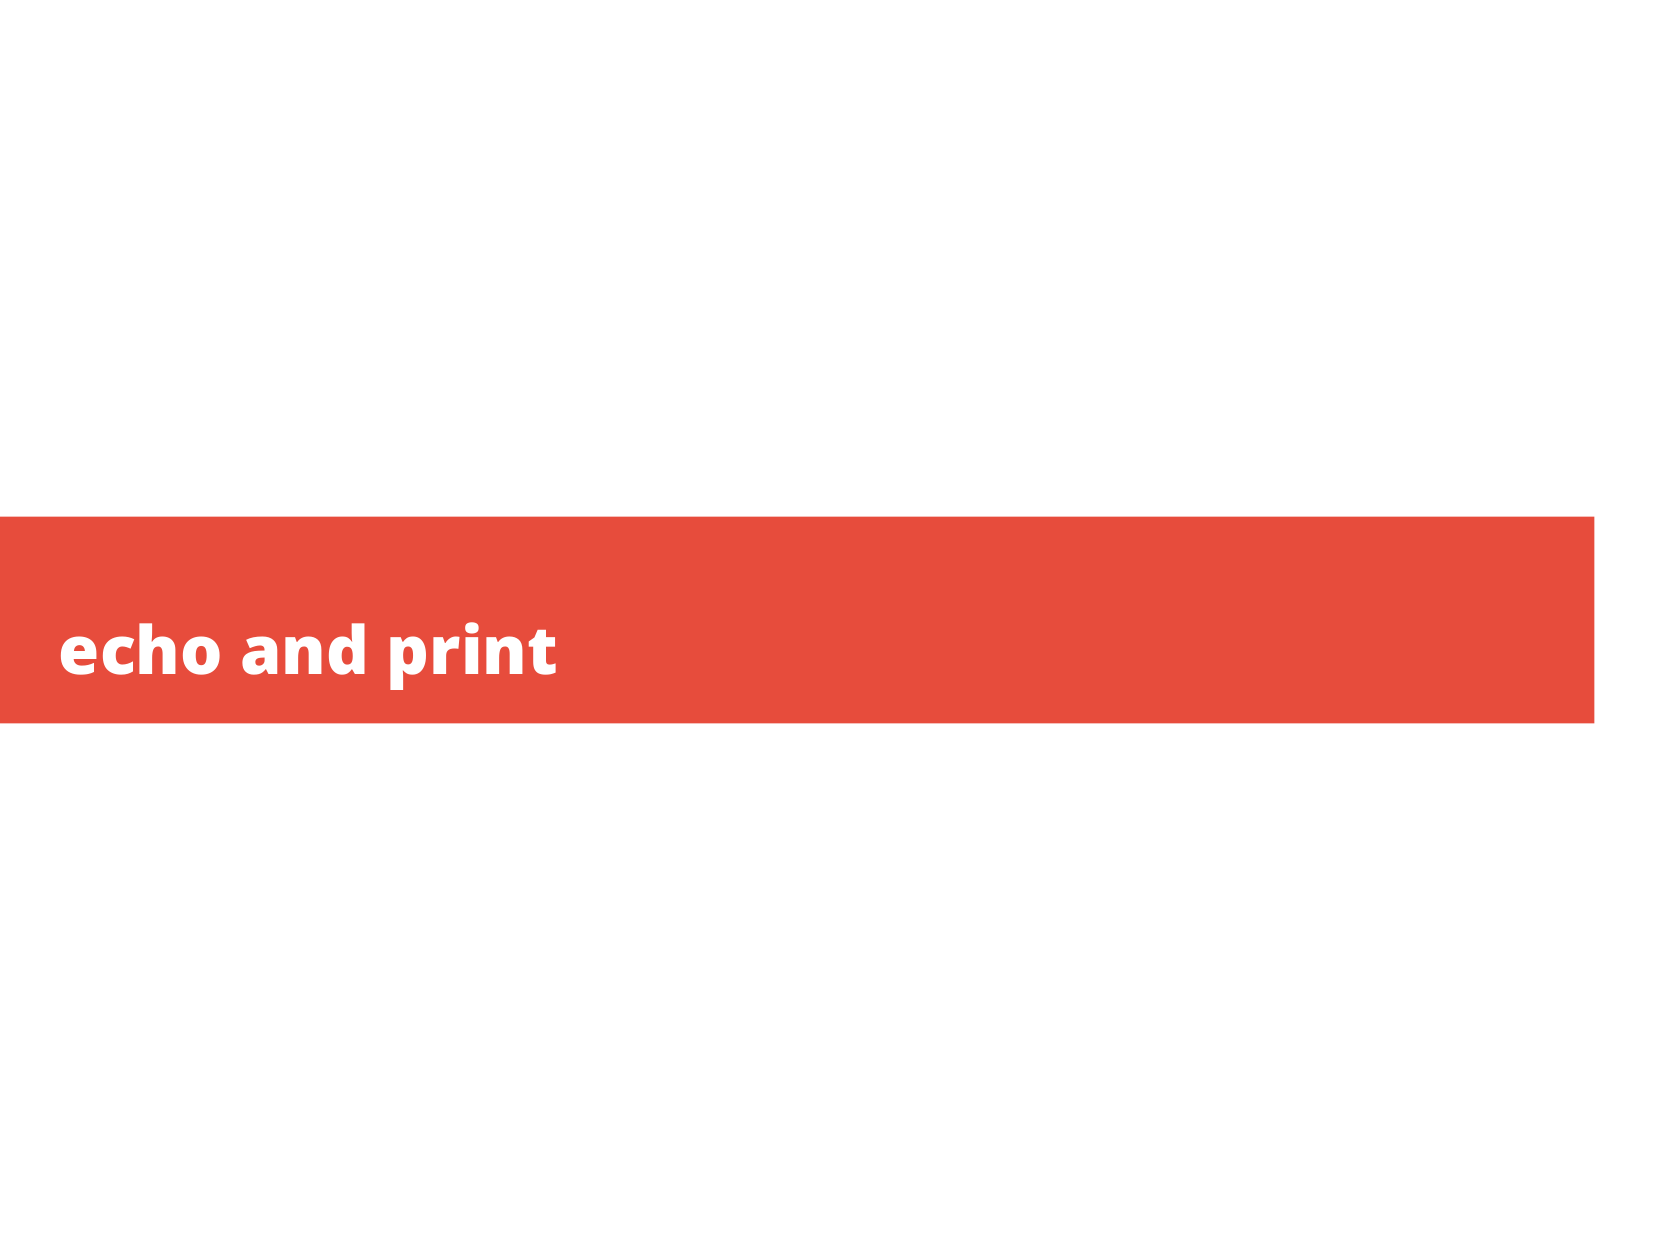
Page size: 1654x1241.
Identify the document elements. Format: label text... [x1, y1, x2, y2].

title echo and print [59, 546, 1595, 694]
